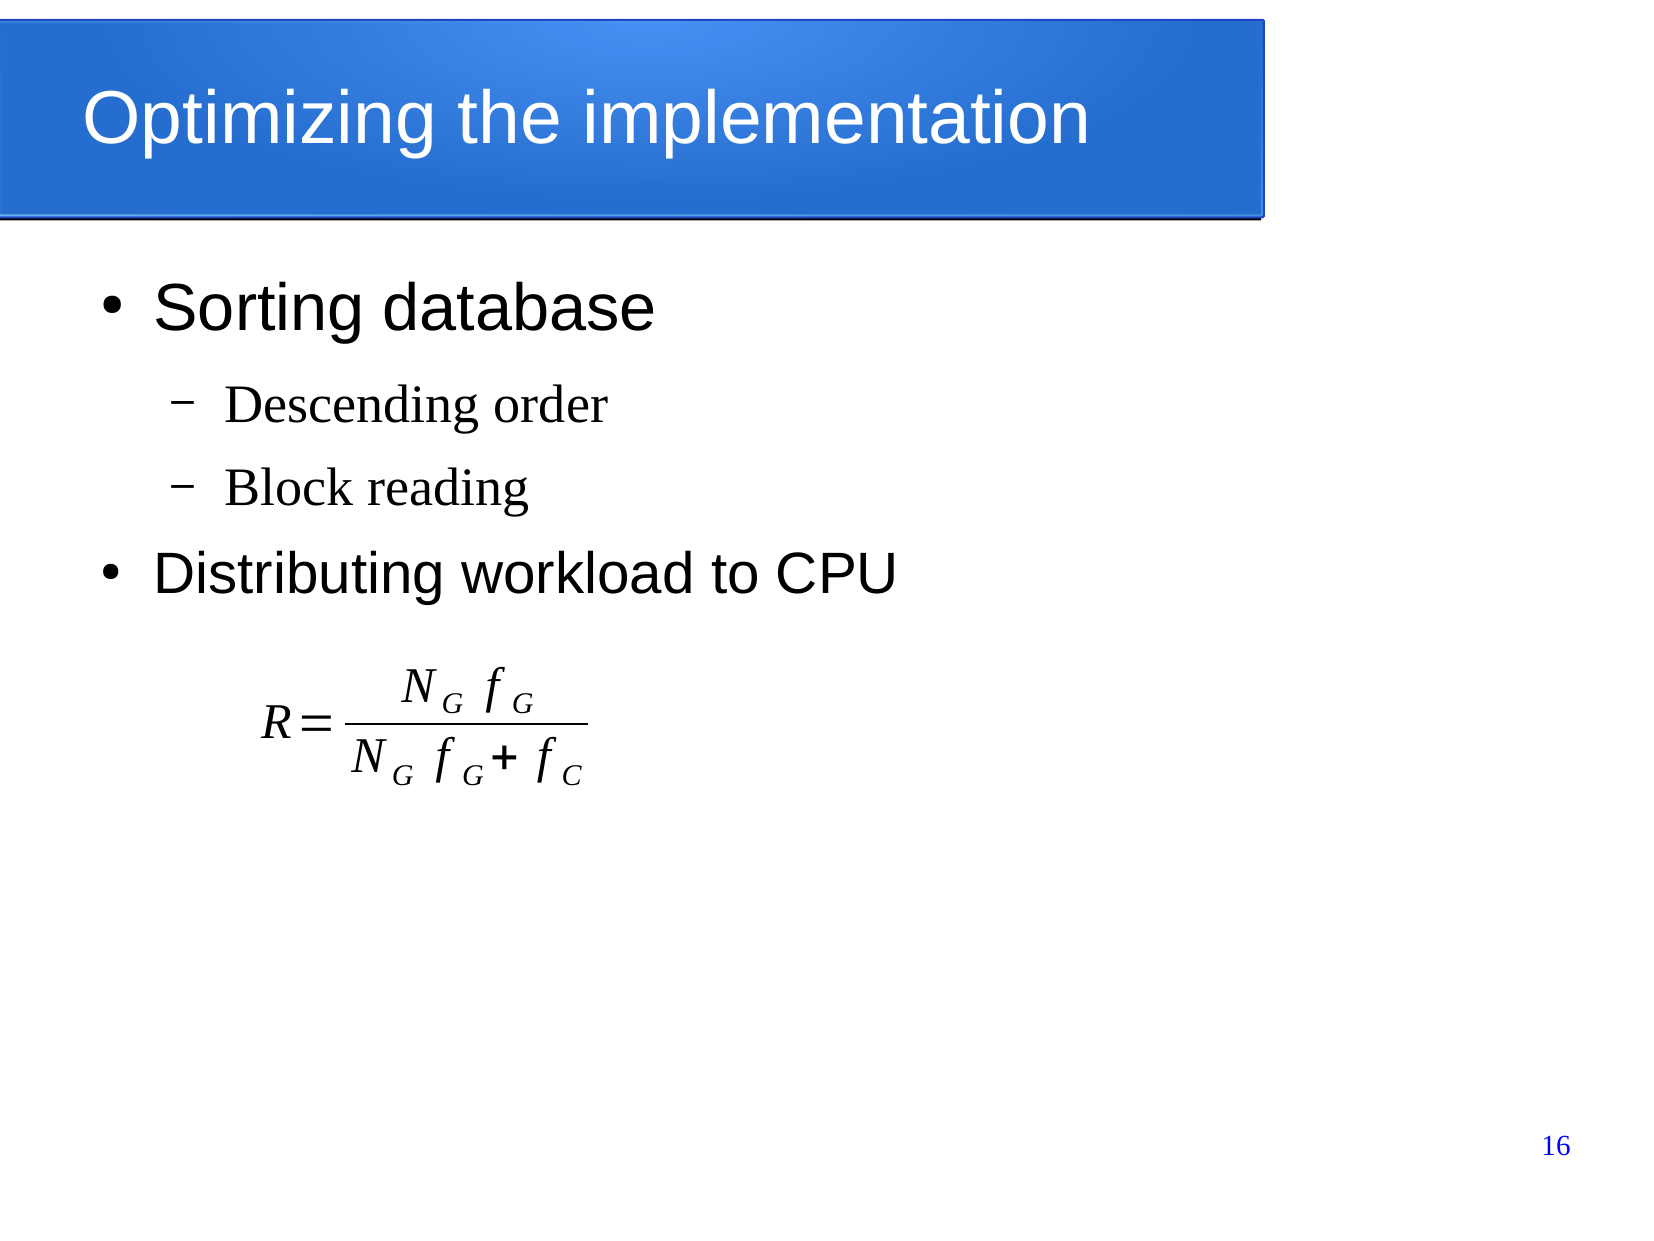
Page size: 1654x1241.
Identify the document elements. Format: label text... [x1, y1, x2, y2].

chart [251, 657, 596, 793]
list Sorting database Descending order Block reading Distributing workload to CPU [82, 269, 1538, 1201]
title Optimizing the implementation [82, 25, 1250, 211]
